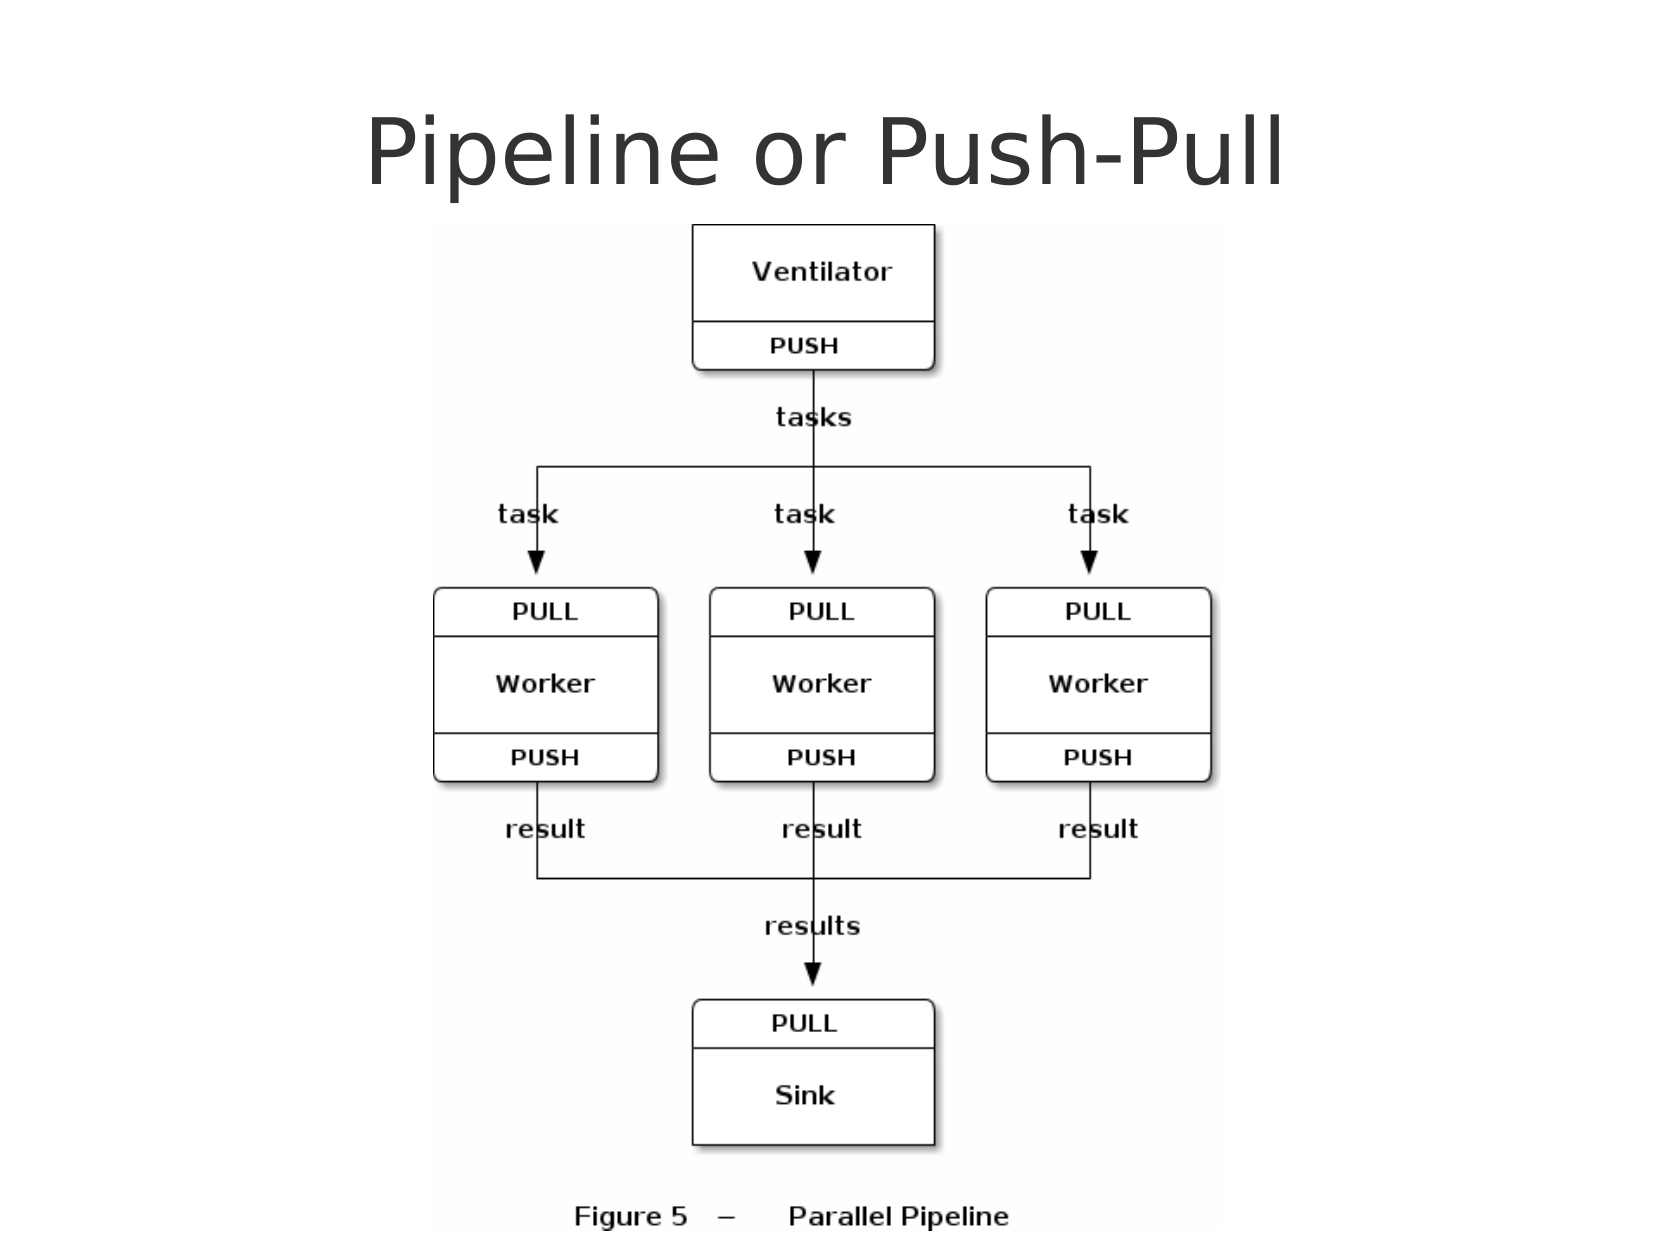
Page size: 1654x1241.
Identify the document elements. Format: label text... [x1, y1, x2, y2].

title Pipeline or Push-Pull [82, 49, 1571, 257]
picture [433, 224, 1221, 1231]
